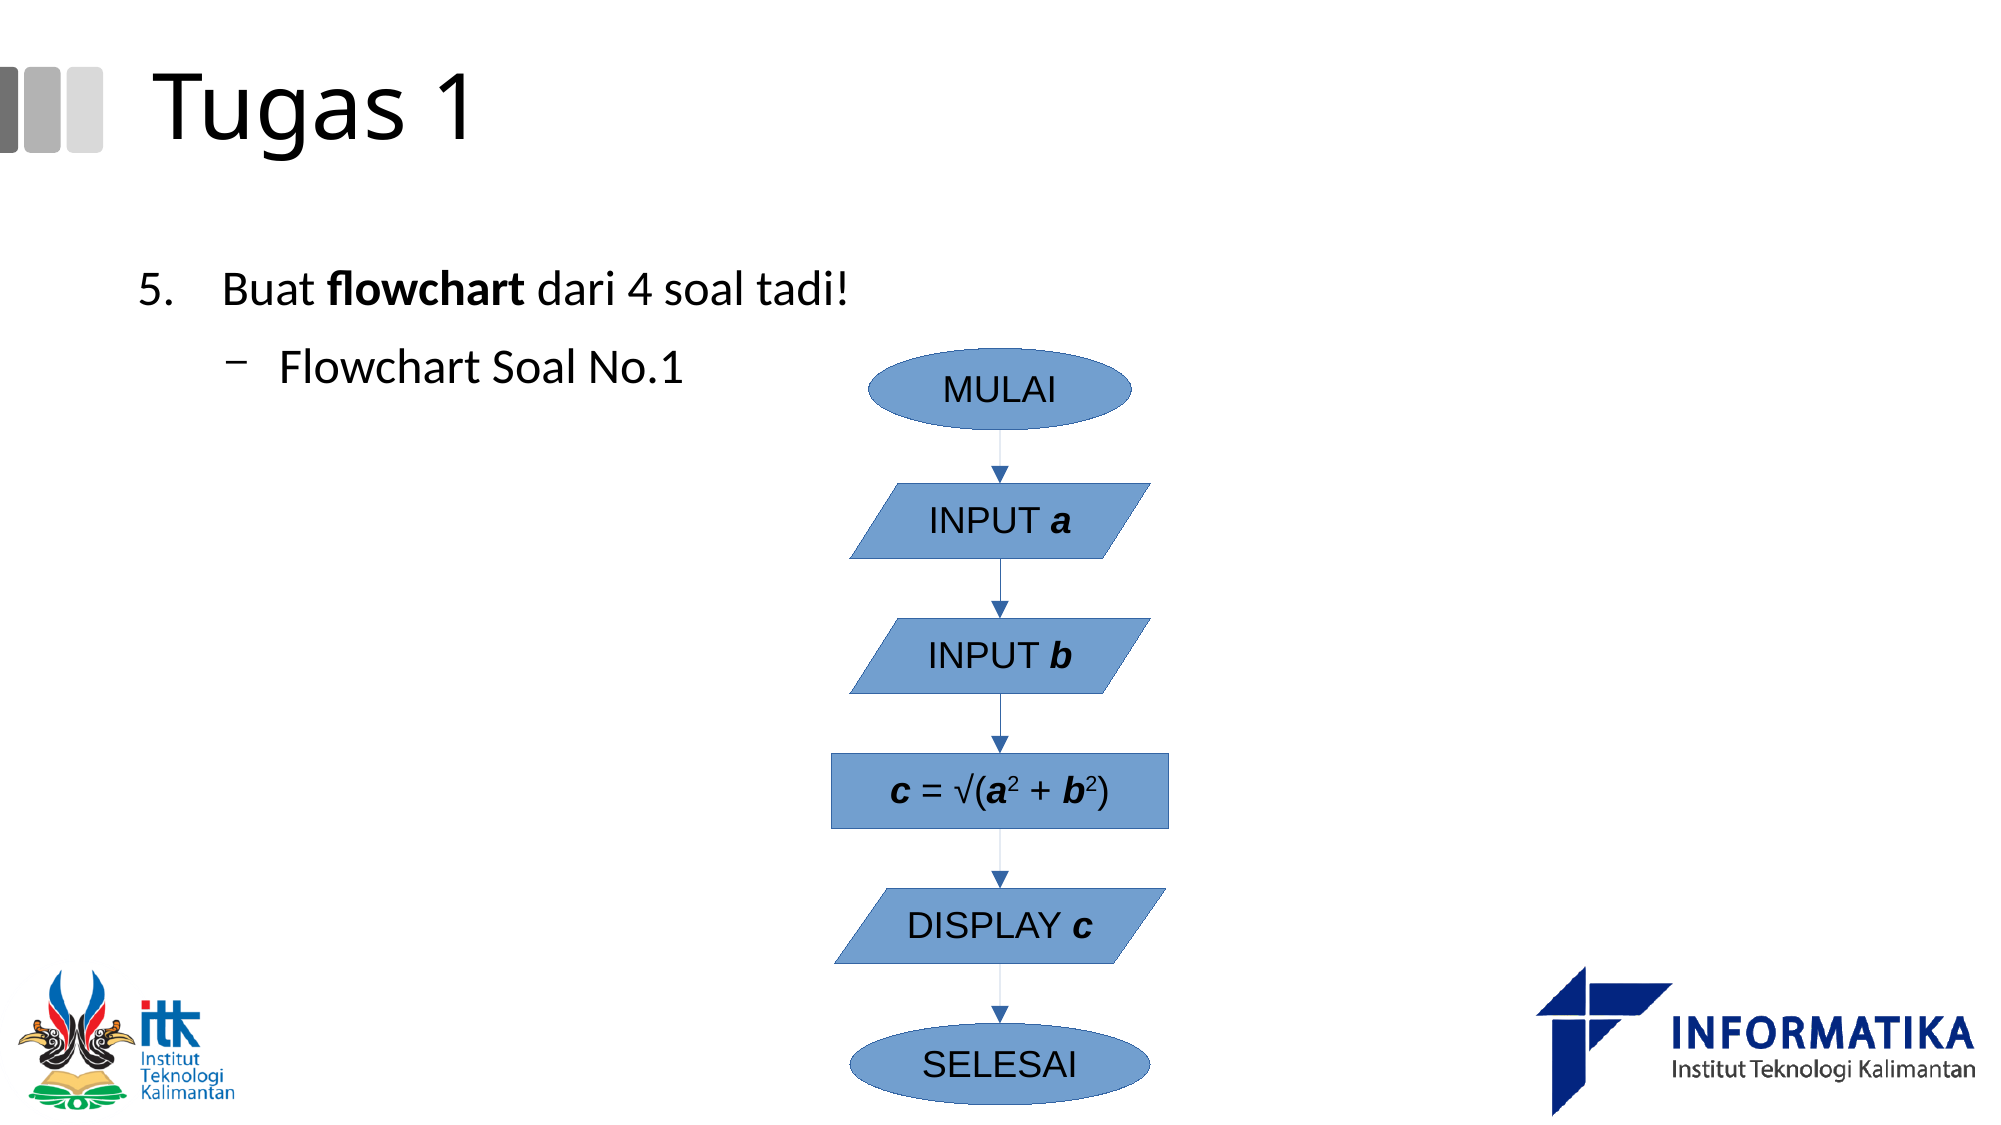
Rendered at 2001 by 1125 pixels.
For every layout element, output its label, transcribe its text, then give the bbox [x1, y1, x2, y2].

text_box c = √(a2 + b2) [831, 753, 1169, 829]
text_box MULAI [868, 348, 1132, 430]
title Tugas 1 [137, 1, 1863, 219]
text_box SELESAI [849, 1023, 1151, 1105]
text_box INPUT a [849, 483, 1151, 559]
picture [1534, 965, 1976, 1118]
picture [0, 935, 253, 1125]
list Buat flowchart dari 4 soal tadi! Flowchart Soal No.1 [137, 262, 1863, 977]
text_box DISPLAY c [834, 888, 1166, 964]
text_box INPUT b [849, 618, 1151, 694]
